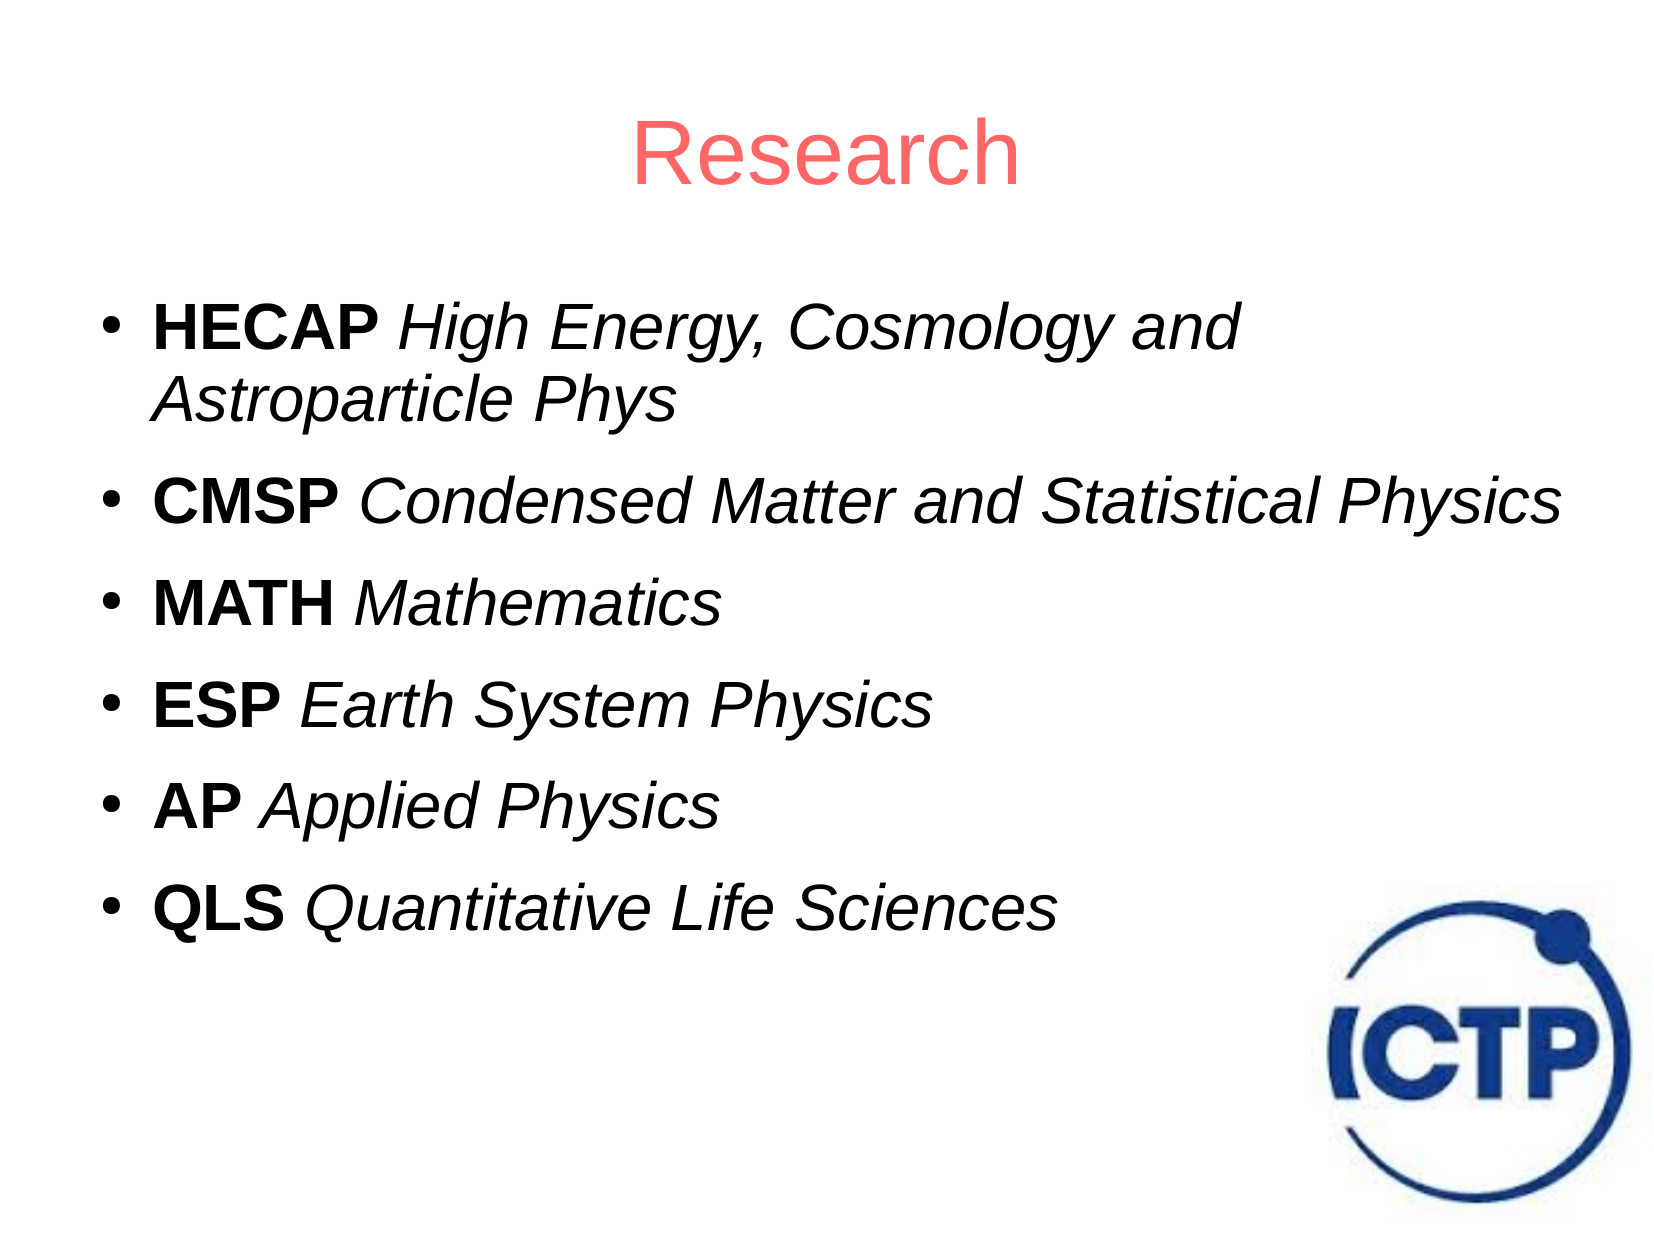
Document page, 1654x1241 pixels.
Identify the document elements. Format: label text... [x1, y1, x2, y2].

picture [1311, 885, 1652, 1241]
list HECAP High Energy, Cosmology and Astroparticle Phys CMSP Condensed Matter and Statistical Physics MATH Mathematics ESP Earth System Physics AP Applied Physics QLS Quantitative Life Sciences [82, 290, 1571, 1010]
title Research [82, 49, 1571, 257]
